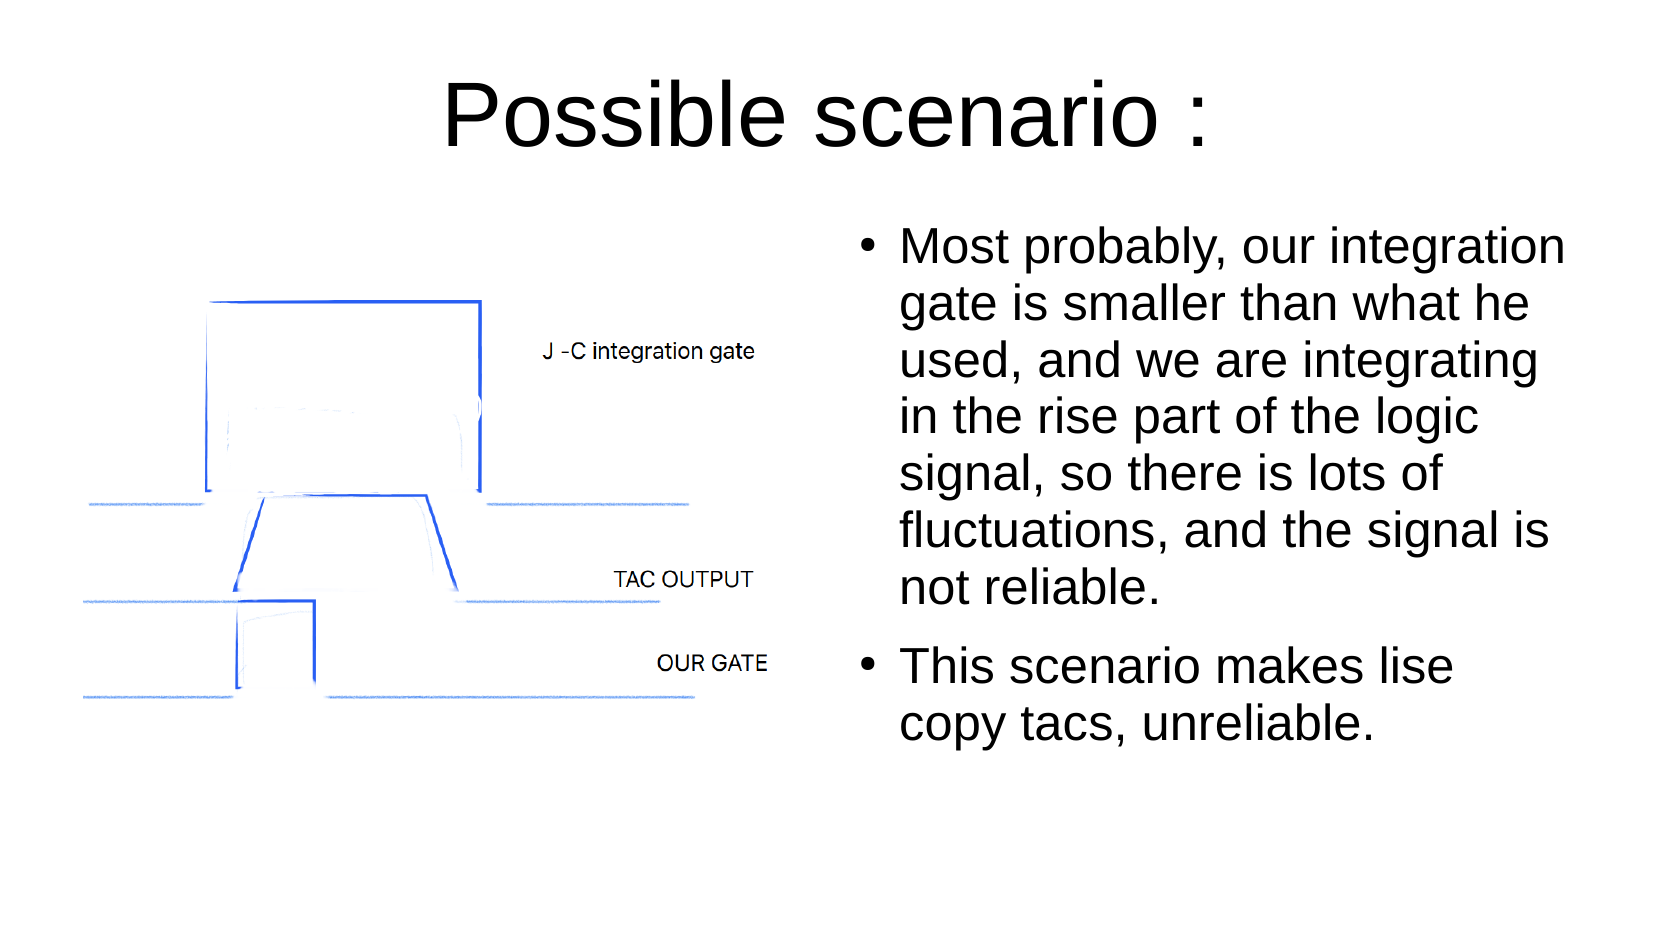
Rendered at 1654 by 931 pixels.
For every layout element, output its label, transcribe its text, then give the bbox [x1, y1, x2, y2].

list Most probably, our integration gate is smaller than what he used, and we are integrating in the rise part of the logic signal, so there is lots of fluctuations, and the signal is not reliable. This scenario makes lise copy tacs, unreliable. [845, 217, 1572, 758]
picture [83, 260, 788, 751]
title Possible scenario : [82, 37, 1571, 193]
